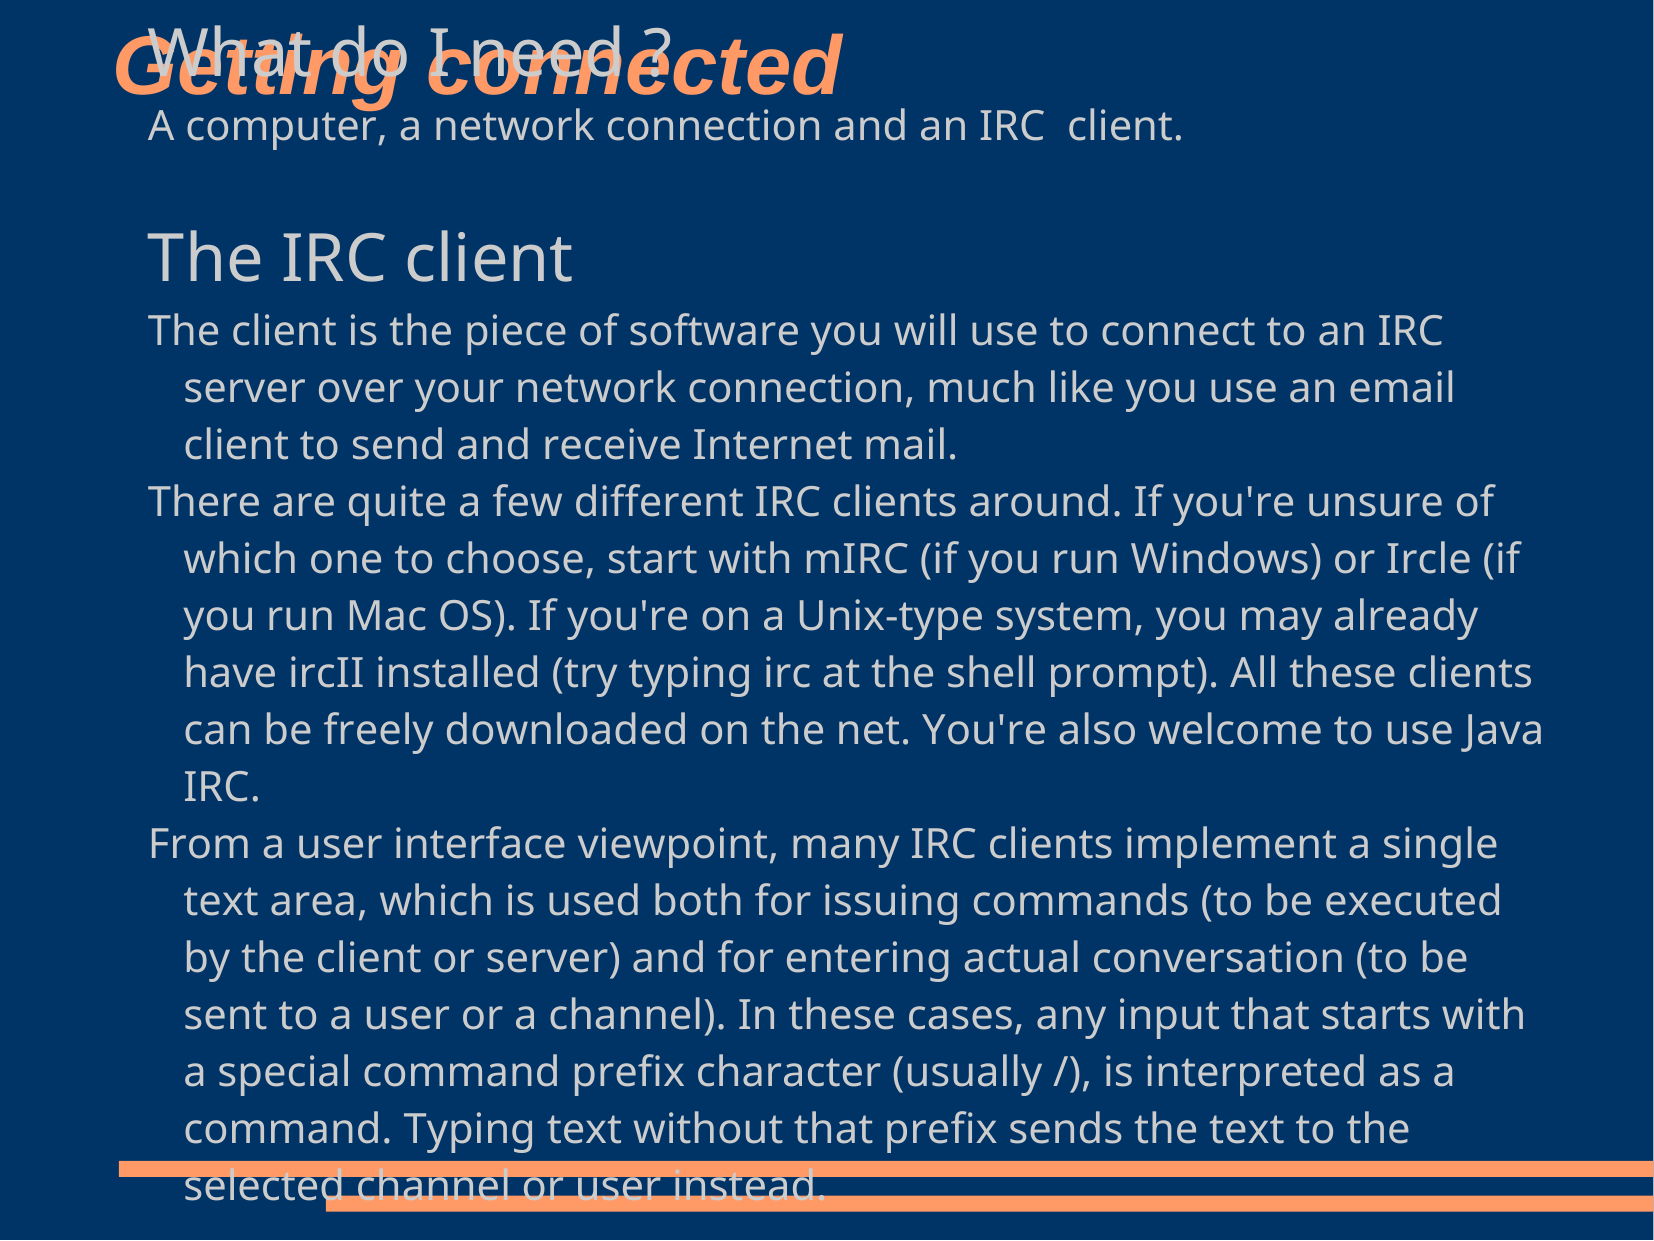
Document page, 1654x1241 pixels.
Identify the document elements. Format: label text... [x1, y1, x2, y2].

subtitle What do I need ? A computer, a network connection and an IRC client. The IRC client The client is the piece of software you will use to connect to an IRC server over your network connection, much like you use an email client to send and receive Internet mail. There are quite a few different IRC clients around. If you're unsure of which one to choose, start with mIRC (if you run Windows) or Ircle (if you run Mac OS). If you're on a Unix-type system, you may already have ircII installed (try typing irc at the shell prompt). All these clients can be freely downloaded on the net. You're also welcome to use Java IRC. From a user interface viewpoint, many IRC clients implement a single text area, which is used both for issuing commands (to be executed by the client or server) and for entering actual conversation (to be sent to a user or a channel). In these cases, any input that starts with a special command prefix character (usually /), is interpreted as a command. Typing text without that prefix sends the text to the selected channel or user instead. [112, 124, 1552, 1156]
title Getting connected [112, 0, 1525, 124]
